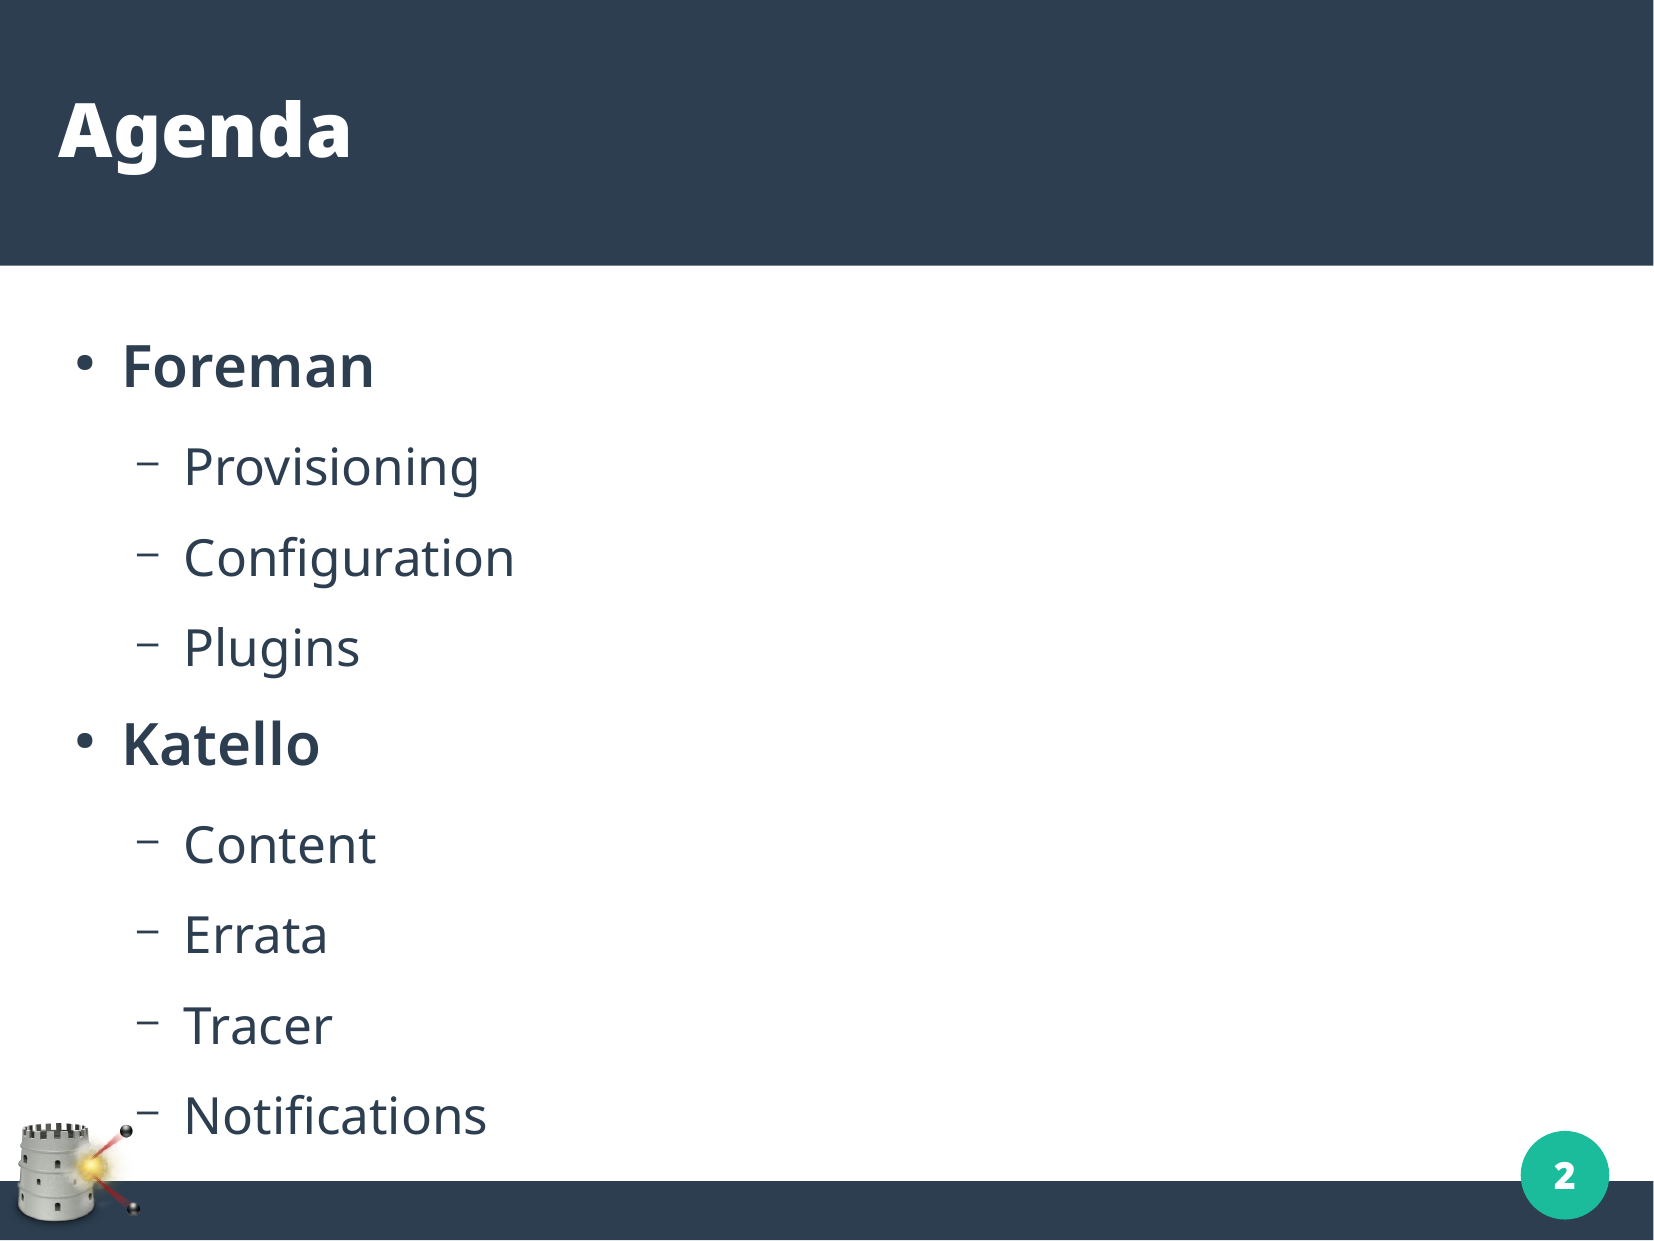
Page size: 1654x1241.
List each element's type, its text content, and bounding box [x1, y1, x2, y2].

picture [5, 1104, 148, 1241]
list Foreman Provisioning Configuration Plugins Katello Content Errata Tracer Notifications [59, 324, 1595, 1152]
title Agenda [59, 49, 1595, 207]
